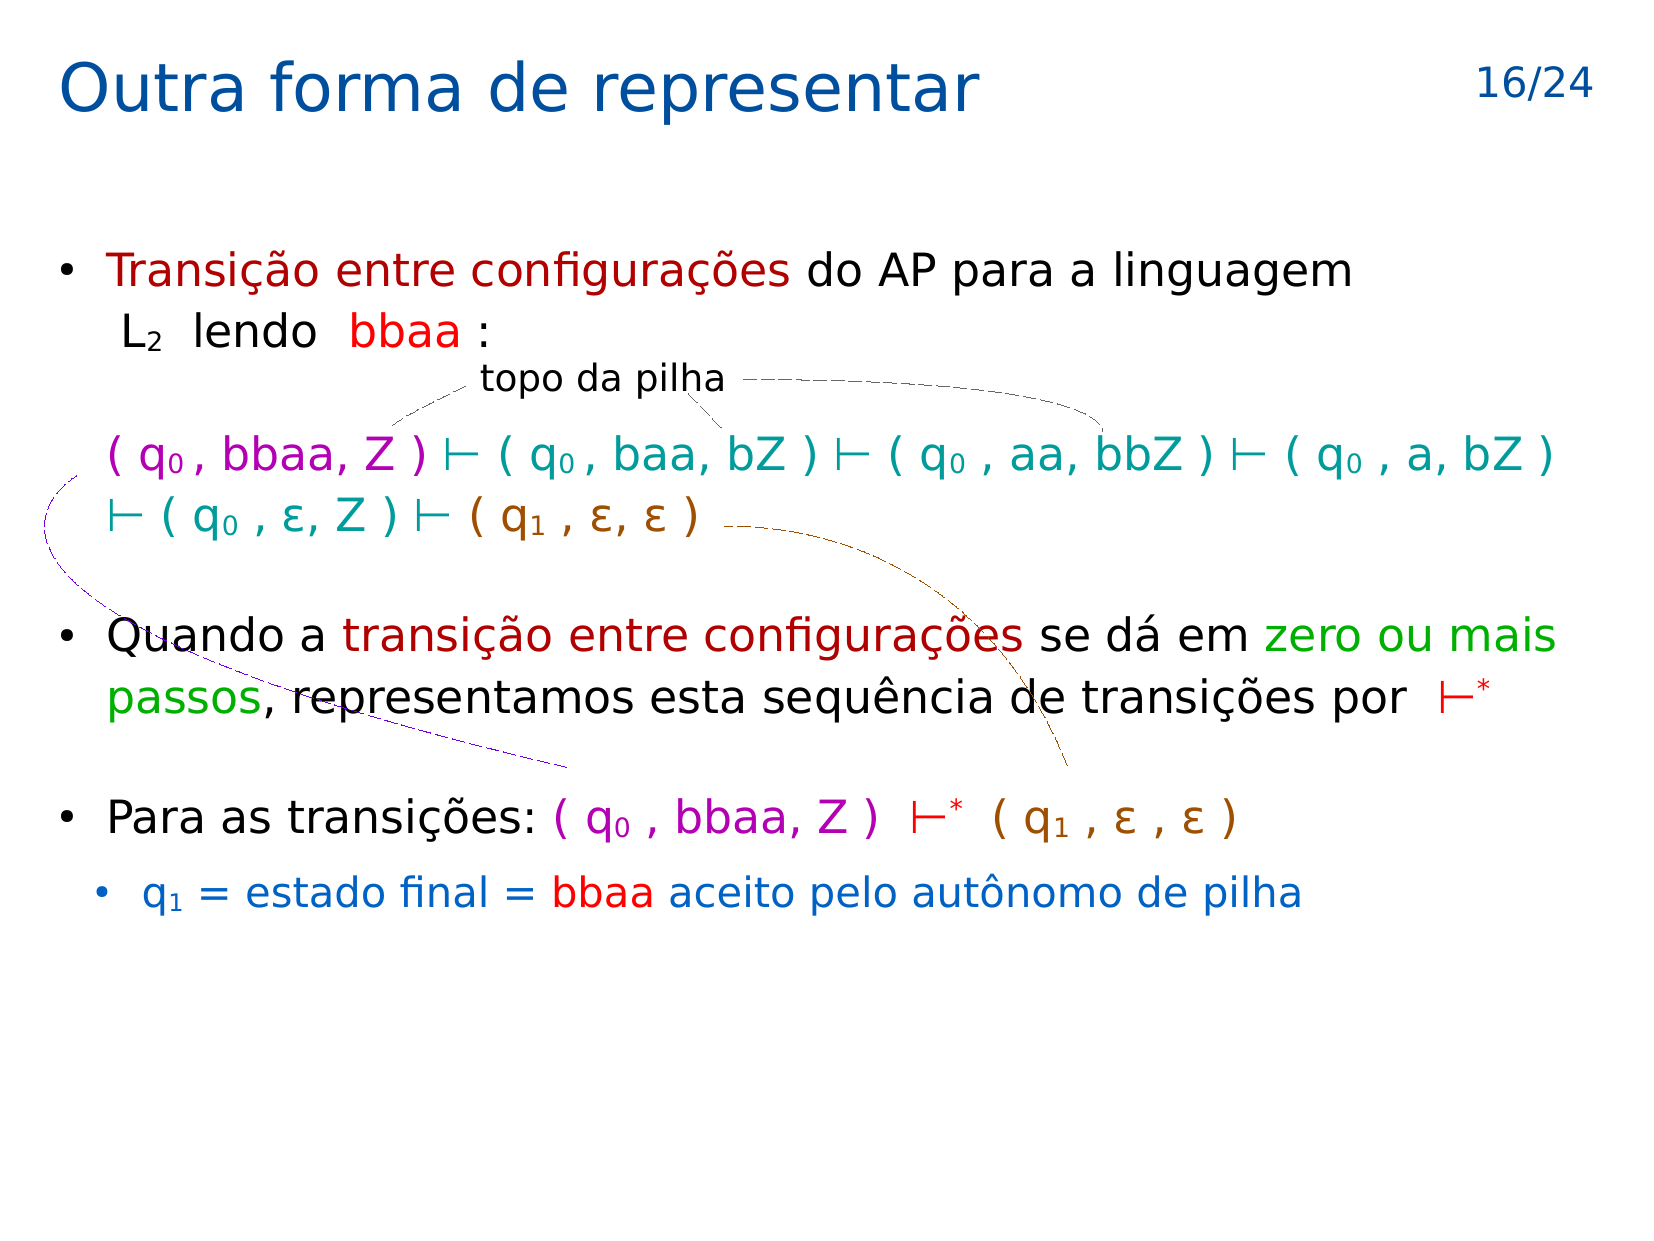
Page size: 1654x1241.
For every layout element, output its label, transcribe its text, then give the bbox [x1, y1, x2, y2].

text_box topo da pilha [465, 349, 744, 413]
title Outra forma de representar [59, 29, 1625, 148]
list Transição entre configurações do AP para a linguagem L2 lendo bbaa : ( q0 , bbaa, Z ) ⊢ ( q0 , baa, bZ ) ⊢ ( q0 , aa, bbZ ) ⊢ ( q0 , a, bZ ) ⊢ ( q0 , ε, Z ) ⊢ ( q1 , ε, ε ) Quando a transição entre configurações se dá em zero ou mais passos, representamos esta sequência de transições por ⊢* Para as transições: ( q0 , bbaa, Z ) ⊢* ( q1 , ε , ε ) q1 = estado final = bbaa aceito pelo autônomo de pilha [59, 236, 1595, 1211]
